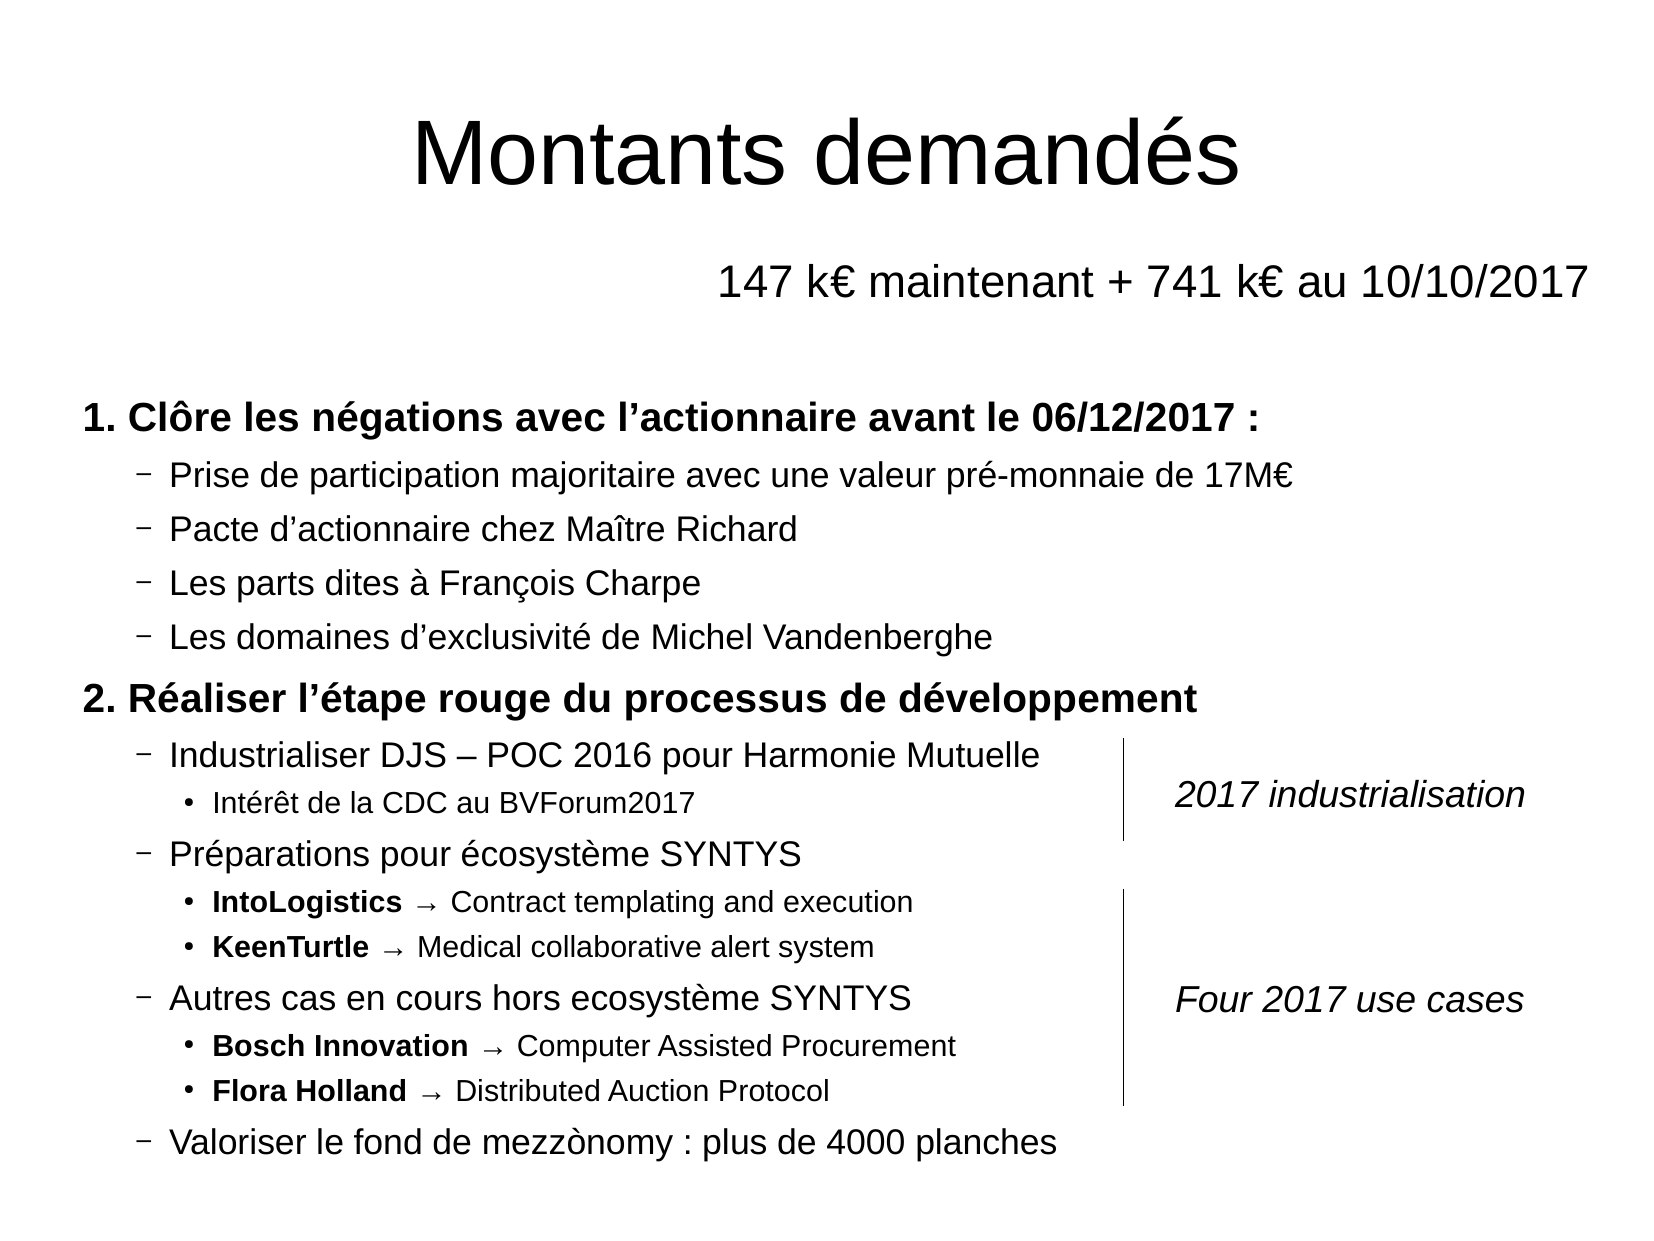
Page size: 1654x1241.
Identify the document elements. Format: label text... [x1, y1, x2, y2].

title Montants demandés [82, 49, 1571, 256]
text_box 2017 industrialisation [1160, 766, 1603, 824]
list 147 k€ maintenant + 741 k€ au 10/10/2017 1. Clôre les négations avec l’actionnaire avant le 06/12/2017 : Prise de participation majoritaire avec une valeur pré-monnaie de 17M€ Pacte d’actionnaire chez Maître Richard Les parts dites à François Charpe Les domaines d’exclusivité de Michel Vandenberghe 2. Réaliser l’étape rouge du processus de développement Industrialiser DJS – POC 2016 pour Harmonie Mutuelle Intérêt de la CDC au BVForum2017 Préparations pour écosystème SYNTYS IntoLogistics → Contract templating and execution KeenTurtle → Medical collaborative alert system Autres cas en cours hors ecosystème SYNTYS Bosch Innovation → Computer Assisted Procurement Flora Holland → Distributed Auction Protocol Valoriser le fond de mezzònomy : plus de 4000 planches [82, 256, 1592, 1172]
text_box Four 2017 use cases [1160, 971, 1603, 1074]
